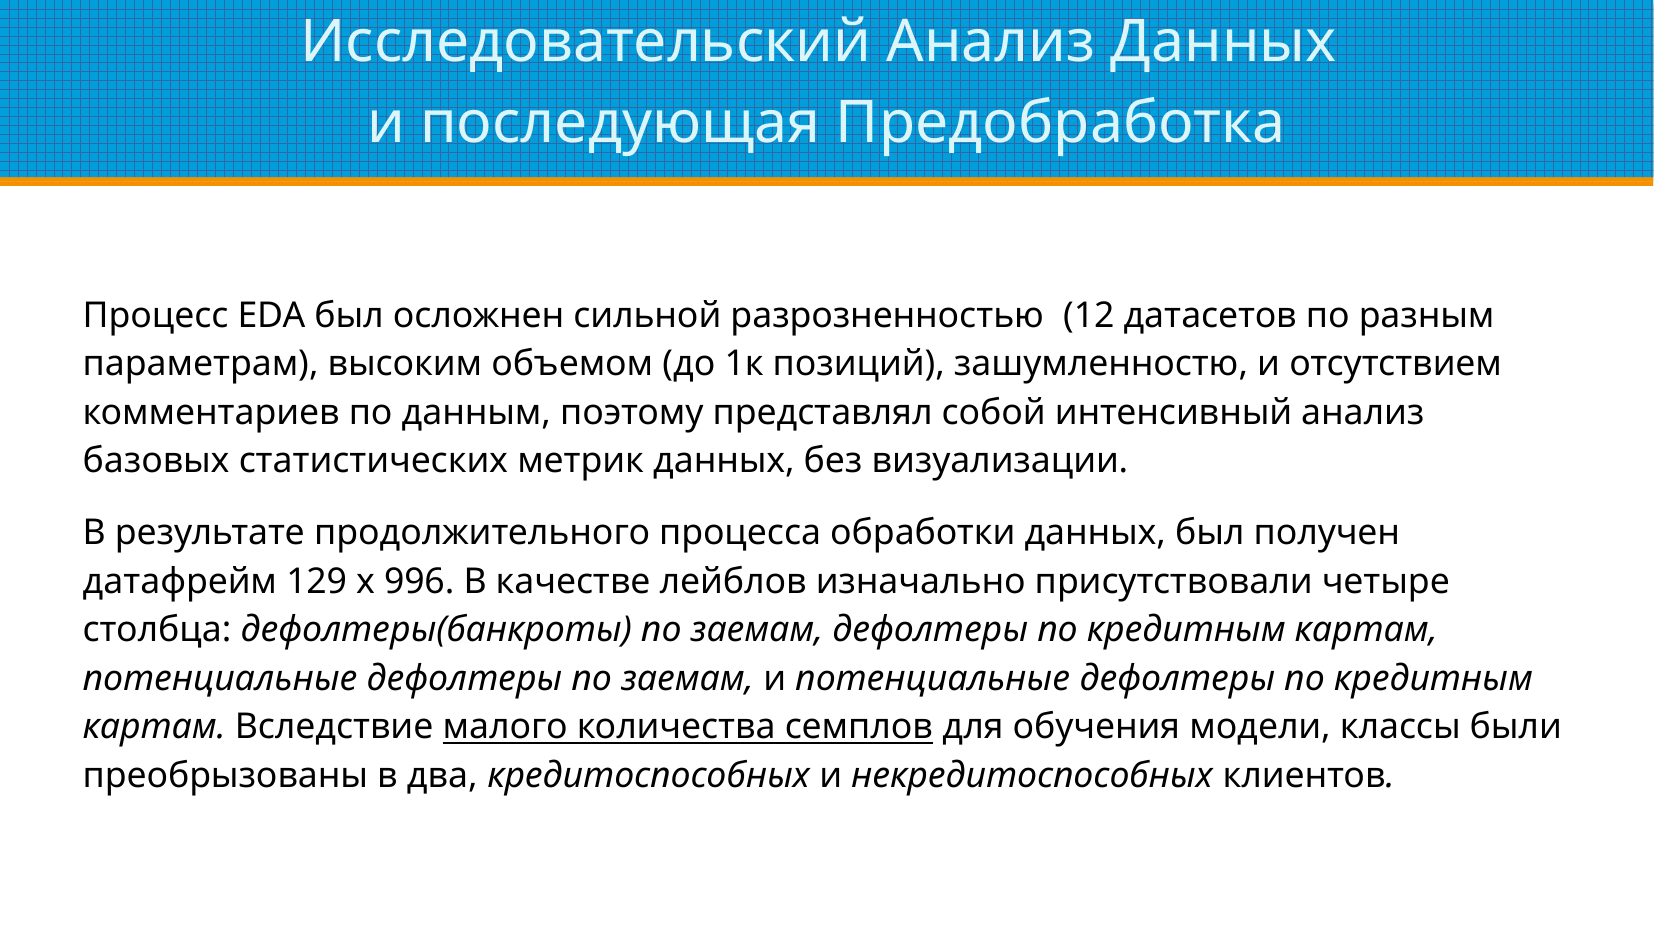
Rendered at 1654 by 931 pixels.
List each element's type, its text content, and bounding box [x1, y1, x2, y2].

title Исследовательский Анализ Данных и последующая Предобработка [82, 0, 1571, 160]
list Процесс EDA был осложнен сильной разрозненностью (12 датасетов по разным параметрам), высоким объемом (до 1к позиций), зашумленностю, и отсутствием комментариев по данным, поэтому представлял собой интенсивный анализ базовых статистических метрик данных, без визуализации. В результате продолжительного процесса обработки данных, был получен датафрейм 129 x 996. В качестве лейблов изначально присутствовали четыре столбца: дефолтеры(банкроты) по заемам, дефолтеры по кредитным картам, потенциальные дефолтеры по заемам, и потенциальные дефолтеры по кредитным картам. Вследствие малого количества семплов для обучения модели, классы были преобрызованы в два, кредитоспособных и некредитоспособных клиентов. [82, 289, 1571, 866]
